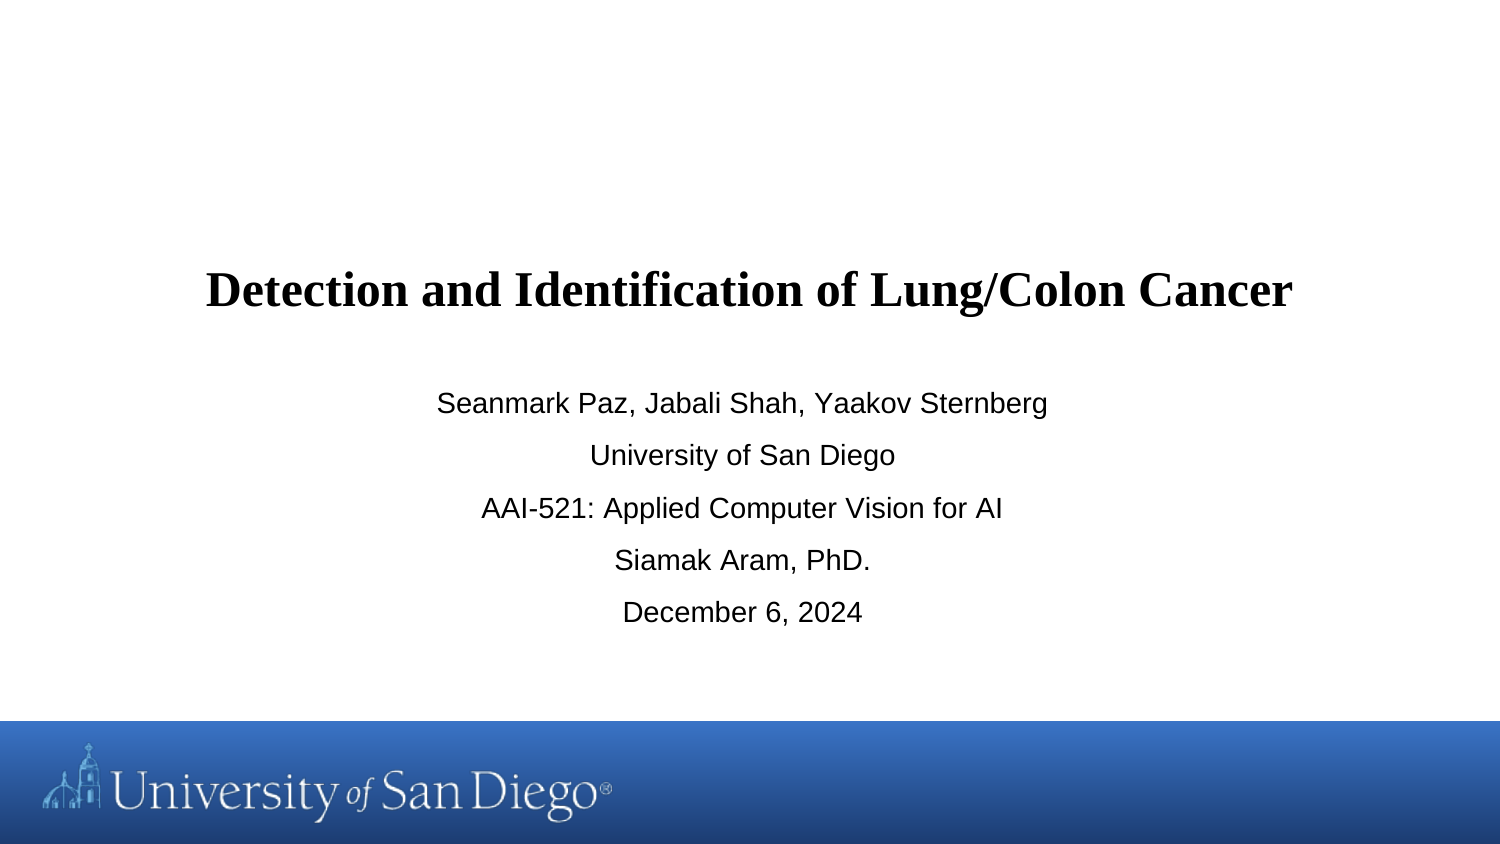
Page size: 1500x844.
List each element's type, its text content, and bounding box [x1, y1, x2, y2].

text_box Detection and Identification of Lung/Colon Cancer [105, 248, 1395, 325]
text_box Seanmark Paz, Jabali Shah, Yaakov Sternberg University of San Diego AAI-521: Applied Computer Vision for AI Siamak Aram, PhD. December 6, 2024 [421, 358, 1079, 675]
